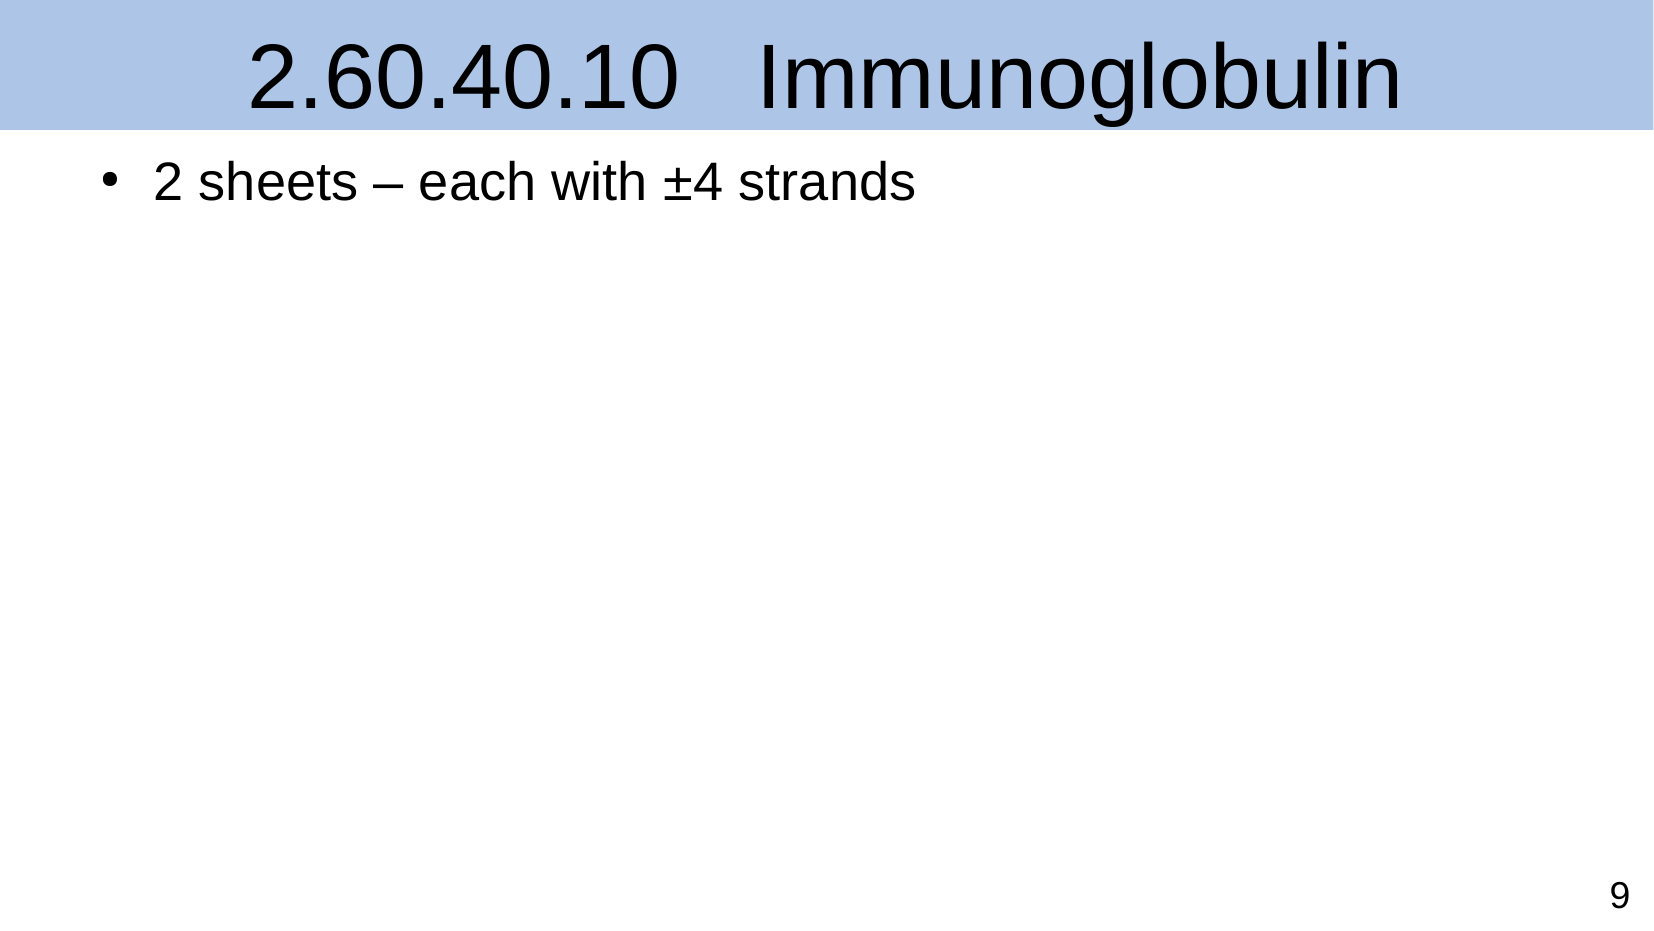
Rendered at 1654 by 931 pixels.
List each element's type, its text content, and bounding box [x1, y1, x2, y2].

title 2.60.40.10 Immunoglobulin [82, 11, 1571, 142]
text_box <number> [1444, 866, 1646, 924]
text_box [0, 0, 1654, 130]
list 2 sheets – each with ±4 strands [82, 151, 1571, 758]
